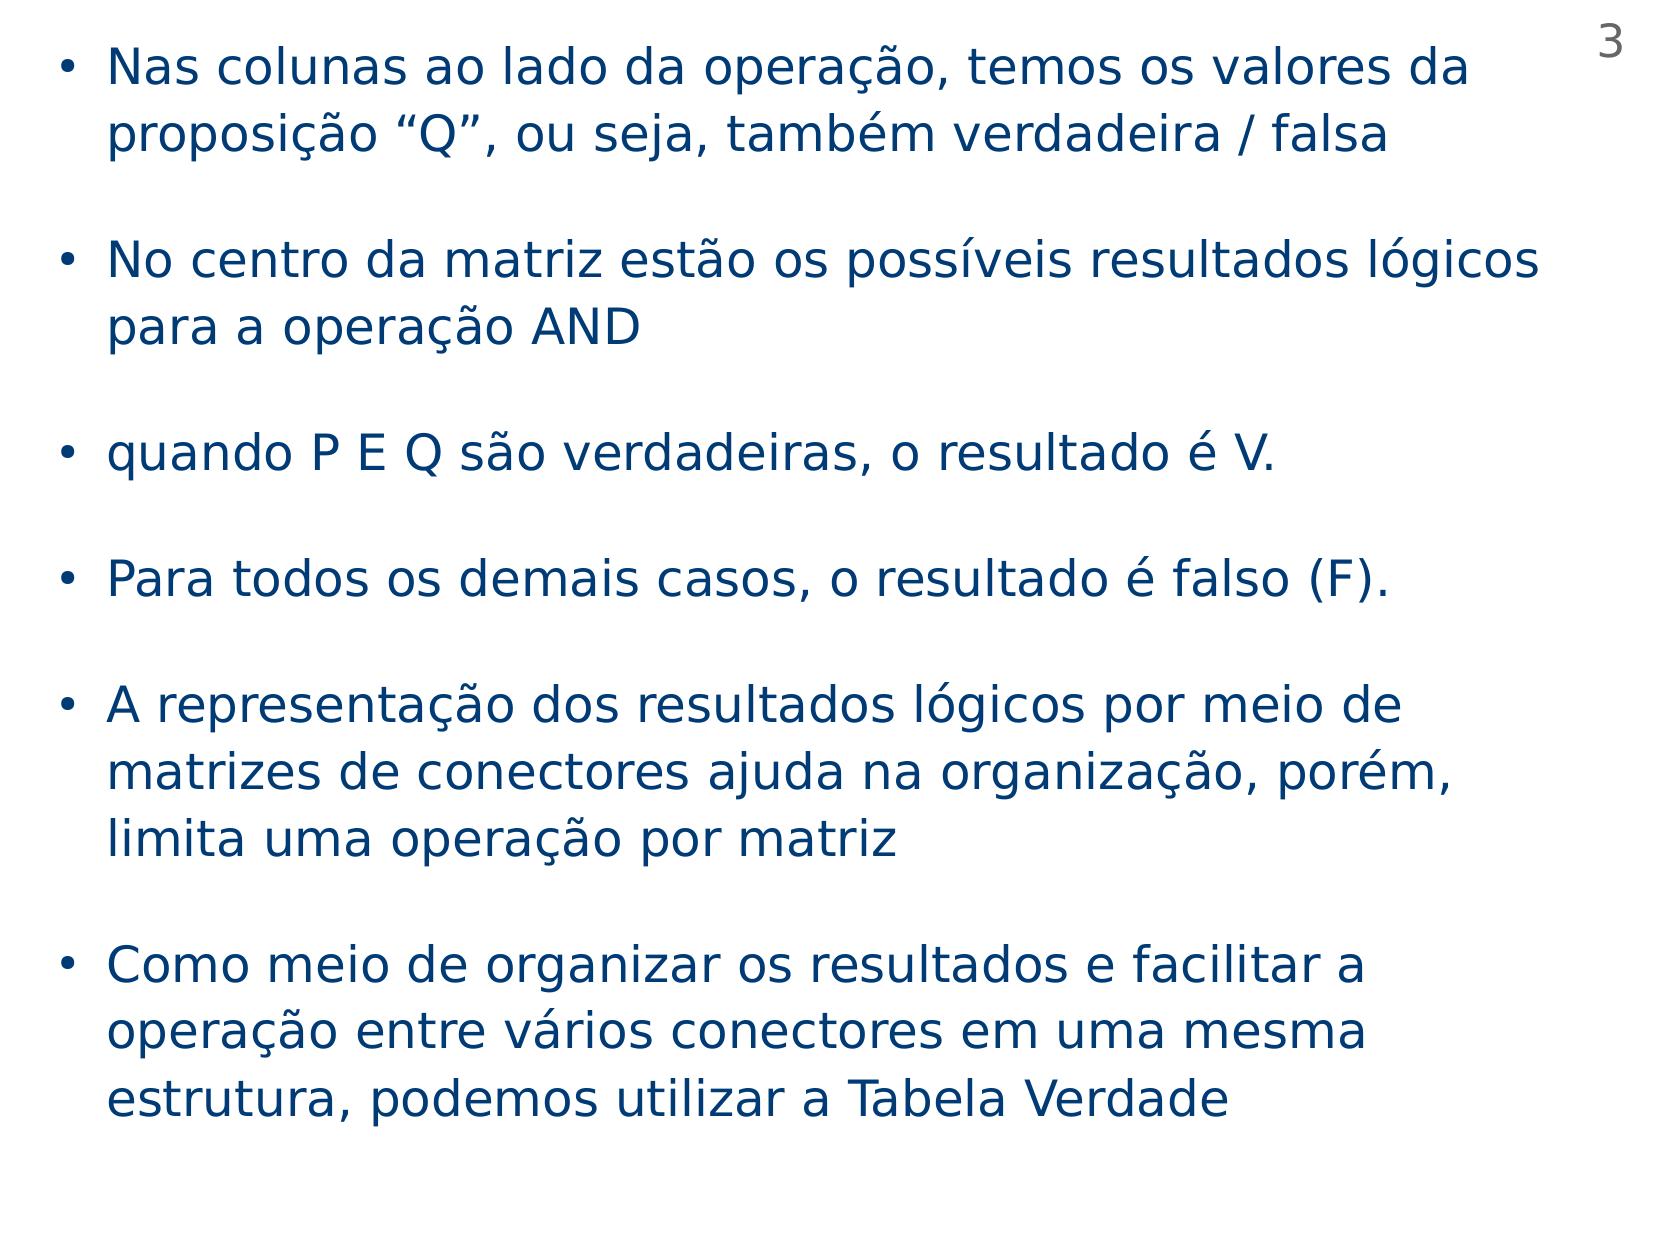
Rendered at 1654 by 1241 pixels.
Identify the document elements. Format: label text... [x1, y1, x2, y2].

list Nas colunas ao lado da operação, temos os valores da proposição “Q”, ou seja, também verdadeira / falsa No centro da matriz estão os possíveis resultados lógicos para a operação AND quando P E Q são verdadeiras, o resultado é V. Para todos os demais casos, o resultado é falso (F). A representação dos resultados lógicos por meio de matrizes de conectores ajuda na organização, porém, limita uma operação por matriz Como meio de organizar os resultados e facilitar a operação entre vários conectores em uma mesma estrutura, podemos utilizar a Tabela Verdade [59, 29, 1595, 1223]
